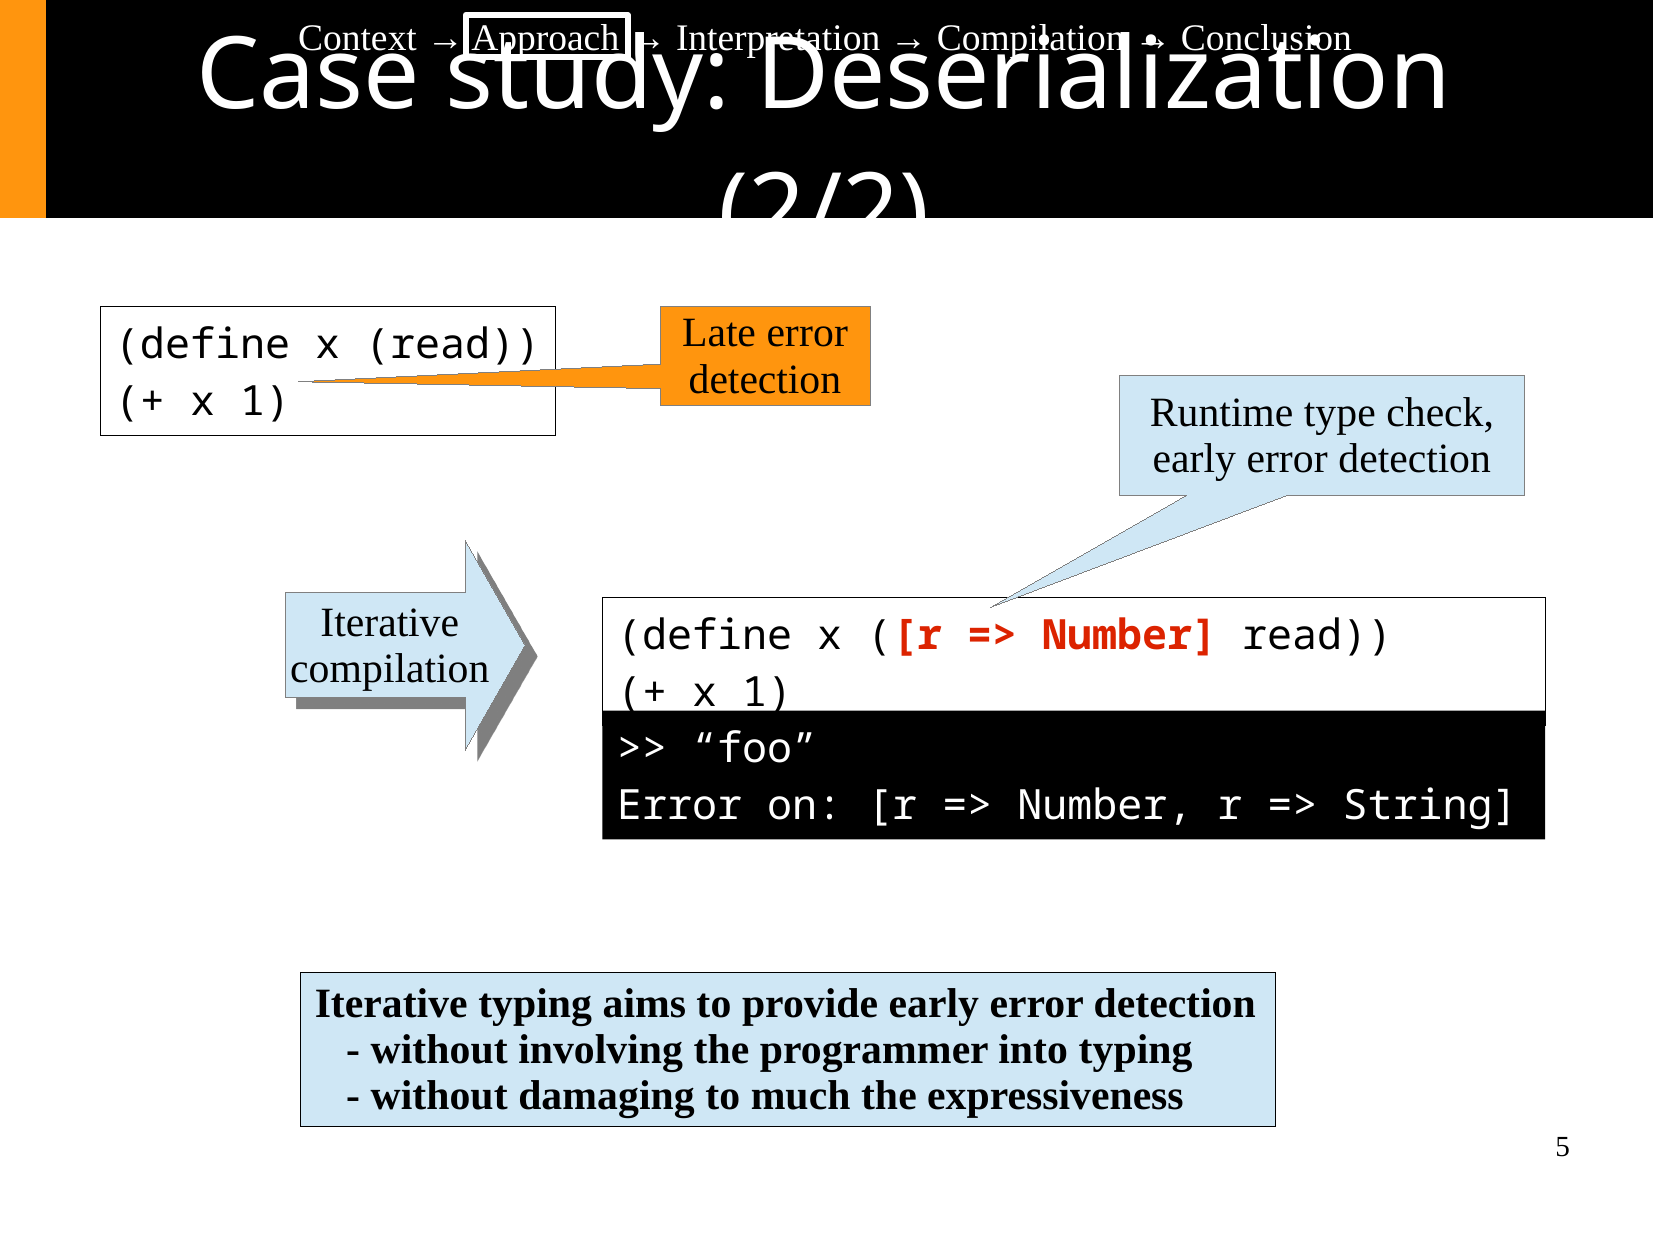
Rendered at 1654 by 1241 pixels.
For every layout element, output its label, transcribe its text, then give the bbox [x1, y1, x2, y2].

text_box Runtime type check, early error detection [990, 375, 1525, 608]
text_box Iterative compilation [285, 540, 526, 751]
title Case study: Deserialization (2/2) [80, 57, 1569, 218]
text_box (define x (read)) (+ x 1) [100, 306, 556, 406]
text_box Late error detection [298, 306, 871, 406]
text_box Iterative typing aims to provide early error detection - without involving the programmer into typing - without damaging to much the expressiveness [300, 972, 1276, 1127]
text_box >> “foo” Error on: [r => Number, r => String] [602, 710, 1546, 809]
text_box (define x ([r => Number] read)) (+ x 1) [602, 597, 1546, 696]
